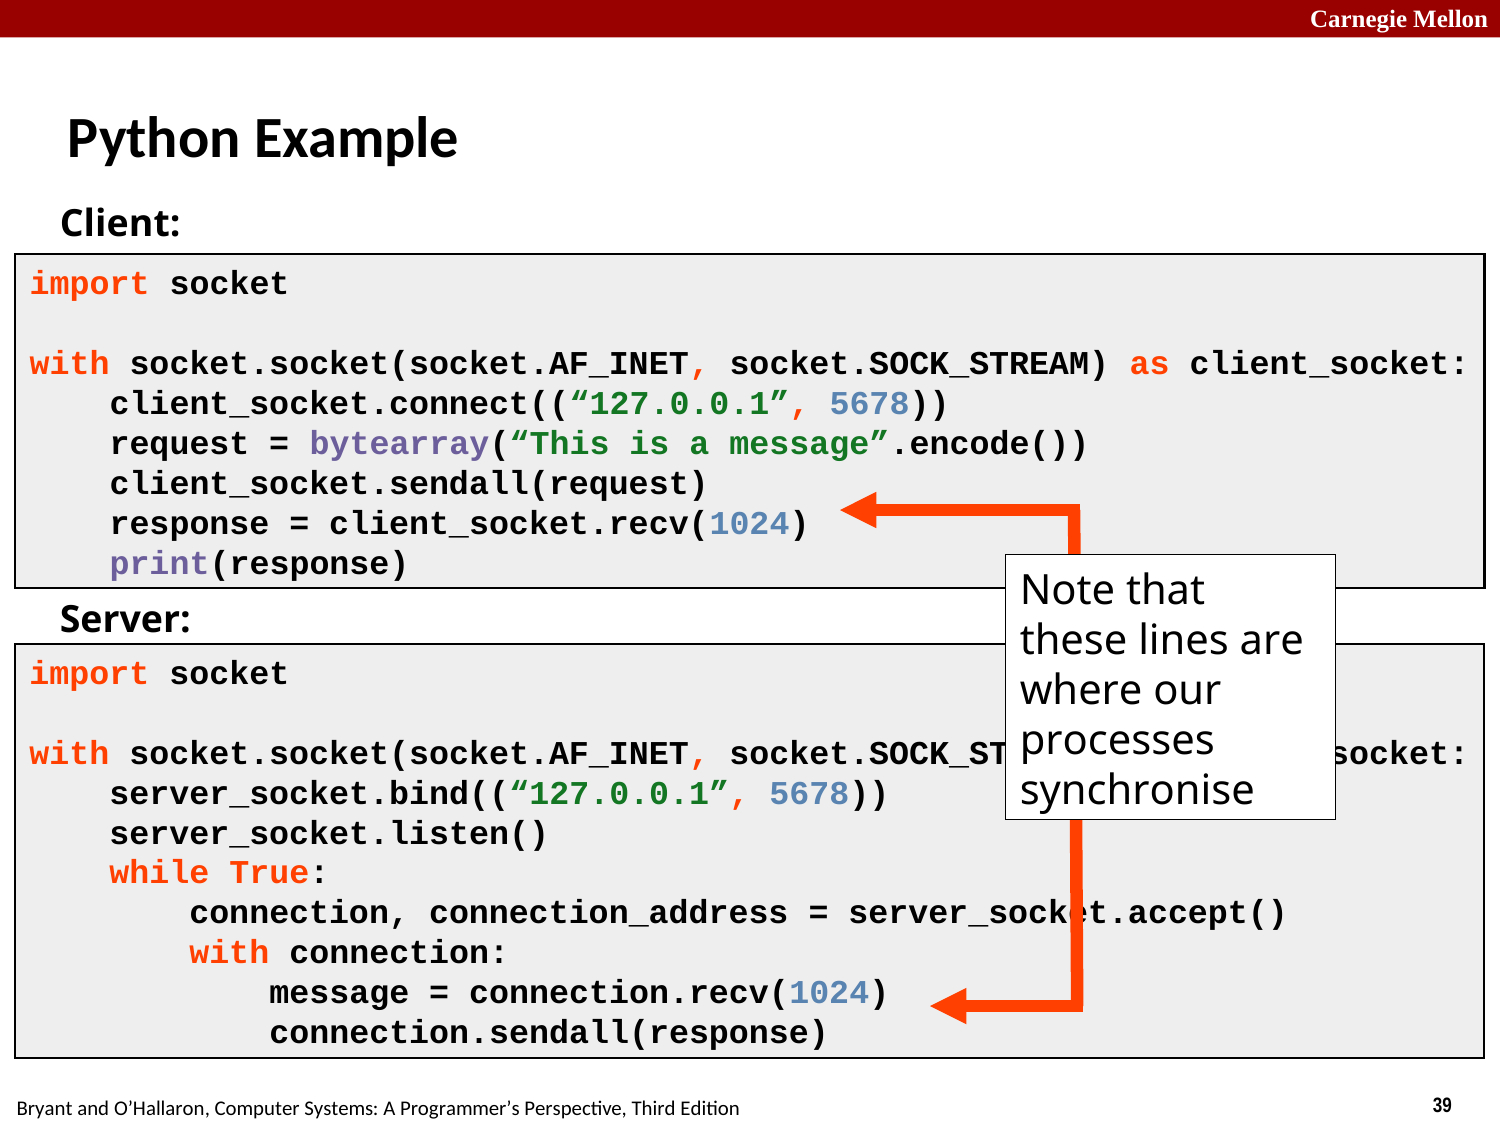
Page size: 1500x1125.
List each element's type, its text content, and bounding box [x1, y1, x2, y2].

title Python Example [52, 71, 1299, 197]
text_box import socket with socket.socket(socket.AF_INET, socket.SOCK_STREAM) as client_socket: client_socket.connect((“127.0.0.1”, 5678)) request = bytearray(“This is a message”.encode()) client_socket.sendall(request) response = client_socket.recv(1024) print(response) [14, 253, 1485, 589]
text_box import socket with socket.socket(socket.AF_INET, socket.SOCK_STREAM) as server_socket: server_socket.bind((“127.0.0.1”, 5678)) server_socket.listen() while True: connection, connection_address = server_socket.accept() with connection: message = connection.recv(1024) connection.sendall(response) [14, 643, 1485, 1058]
text_box Server: [45, 587, 511, 648]
text_box Client: [45, 191, 511, 252]
text_box Note that these lines are where our processes synchronise [1005, 554, 1336, 820]
